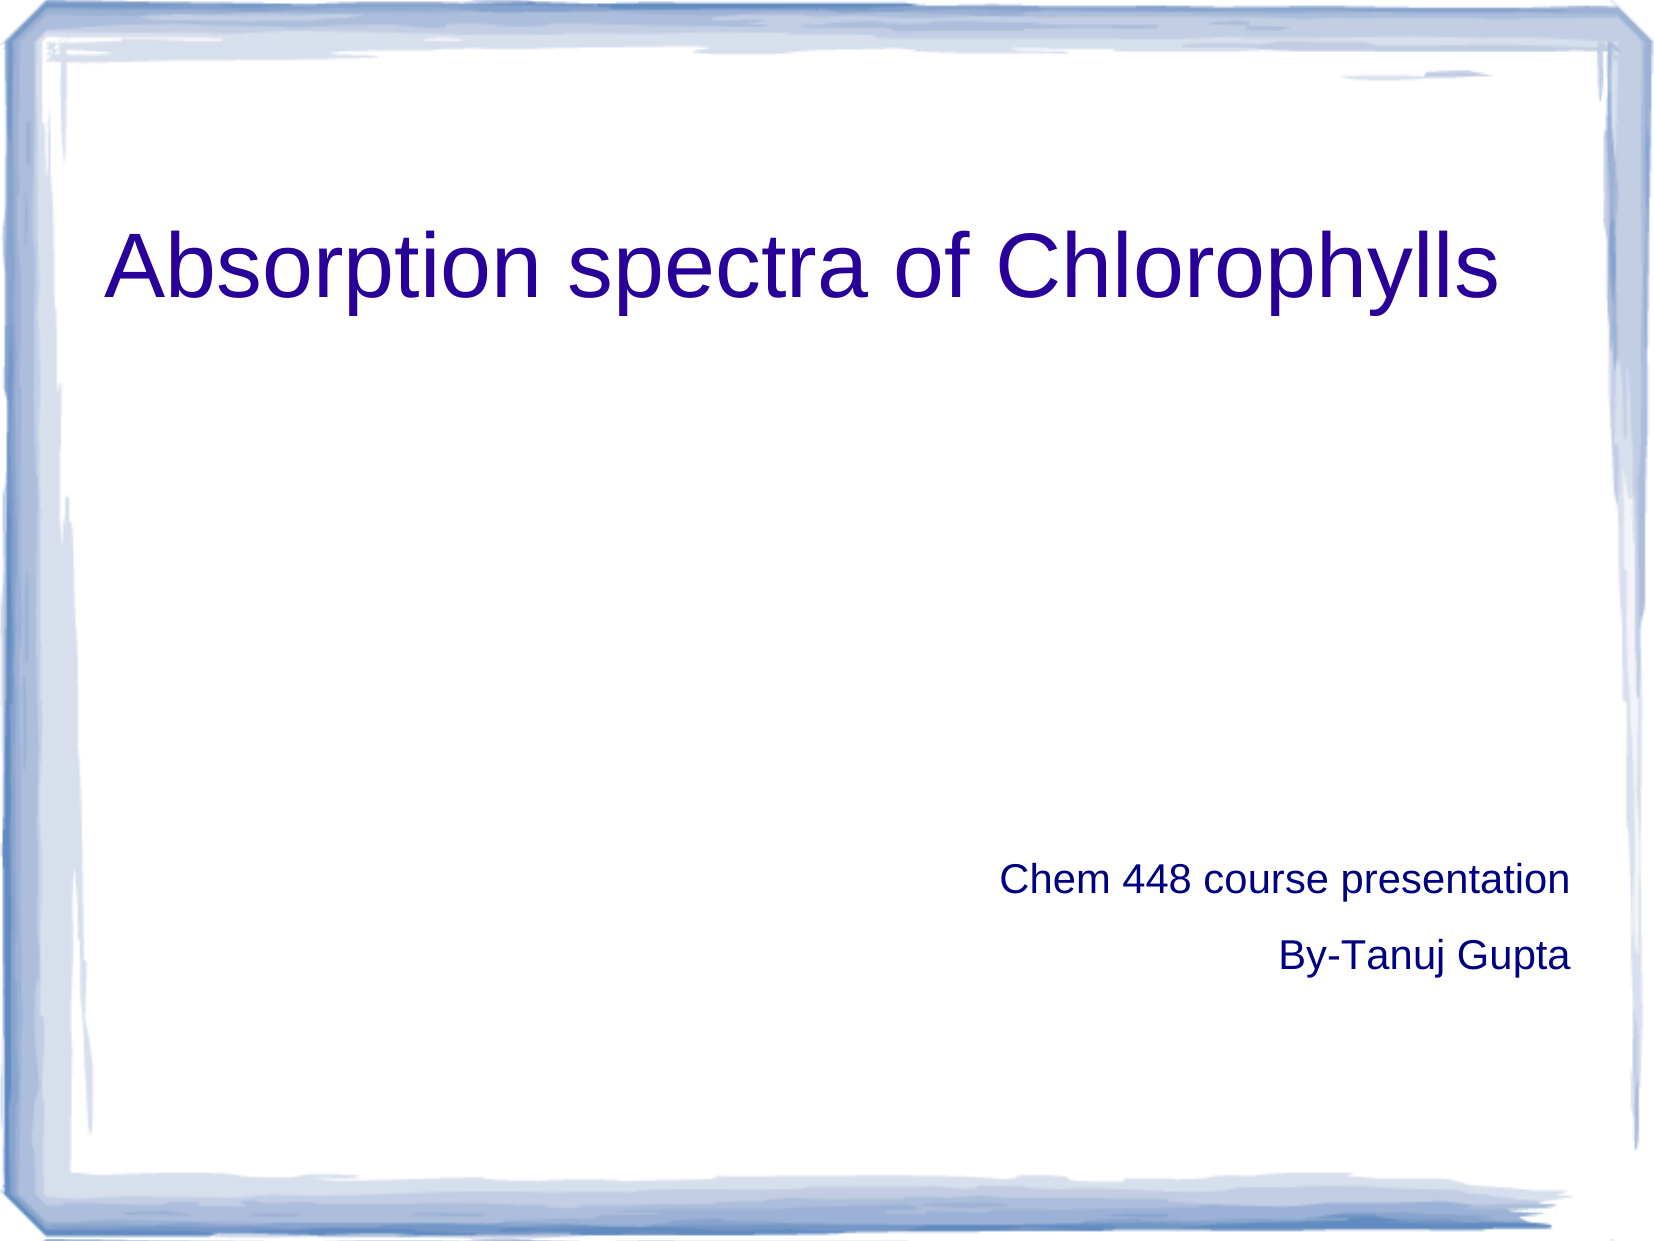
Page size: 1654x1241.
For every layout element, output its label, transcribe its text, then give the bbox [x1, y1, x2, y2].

list Chem 448 course presentation By-Tanuj Gupta [118, 856, 1571, 1004]
title Absorption spectra of Chlorophylls [59, 147, 1548, 384]
picture [0, 0, 1654, 1241]
